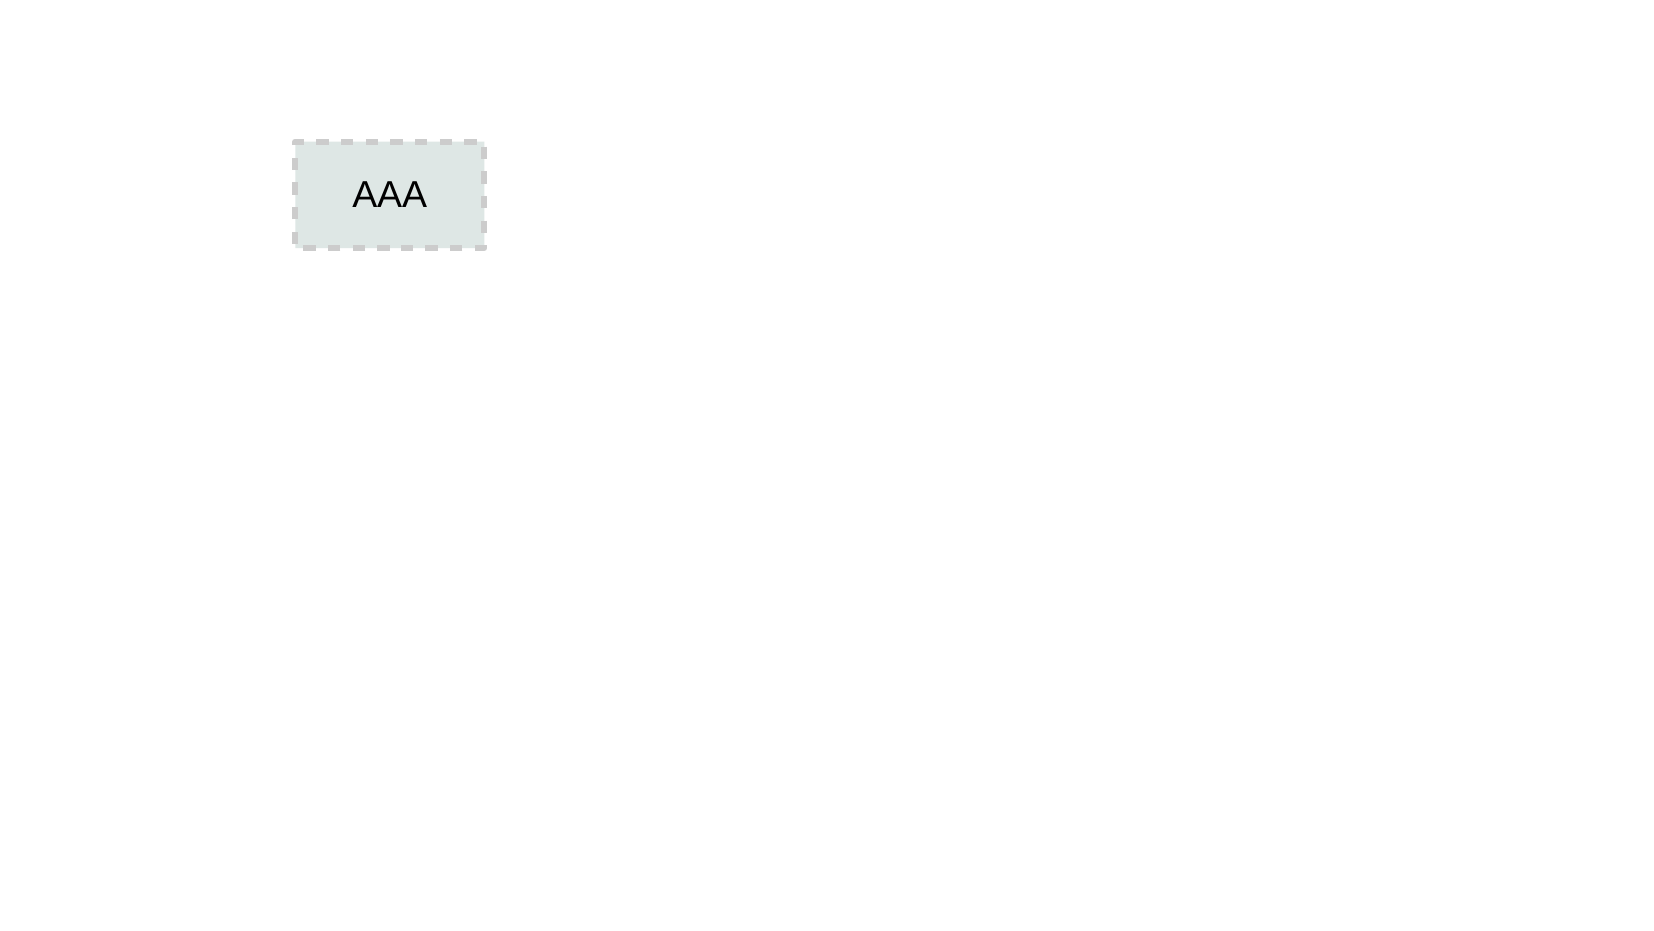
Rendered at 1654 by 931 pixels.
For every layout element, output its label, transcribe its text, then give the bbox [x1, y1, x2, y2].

text_box AAA [295, 141, 485, 249]
